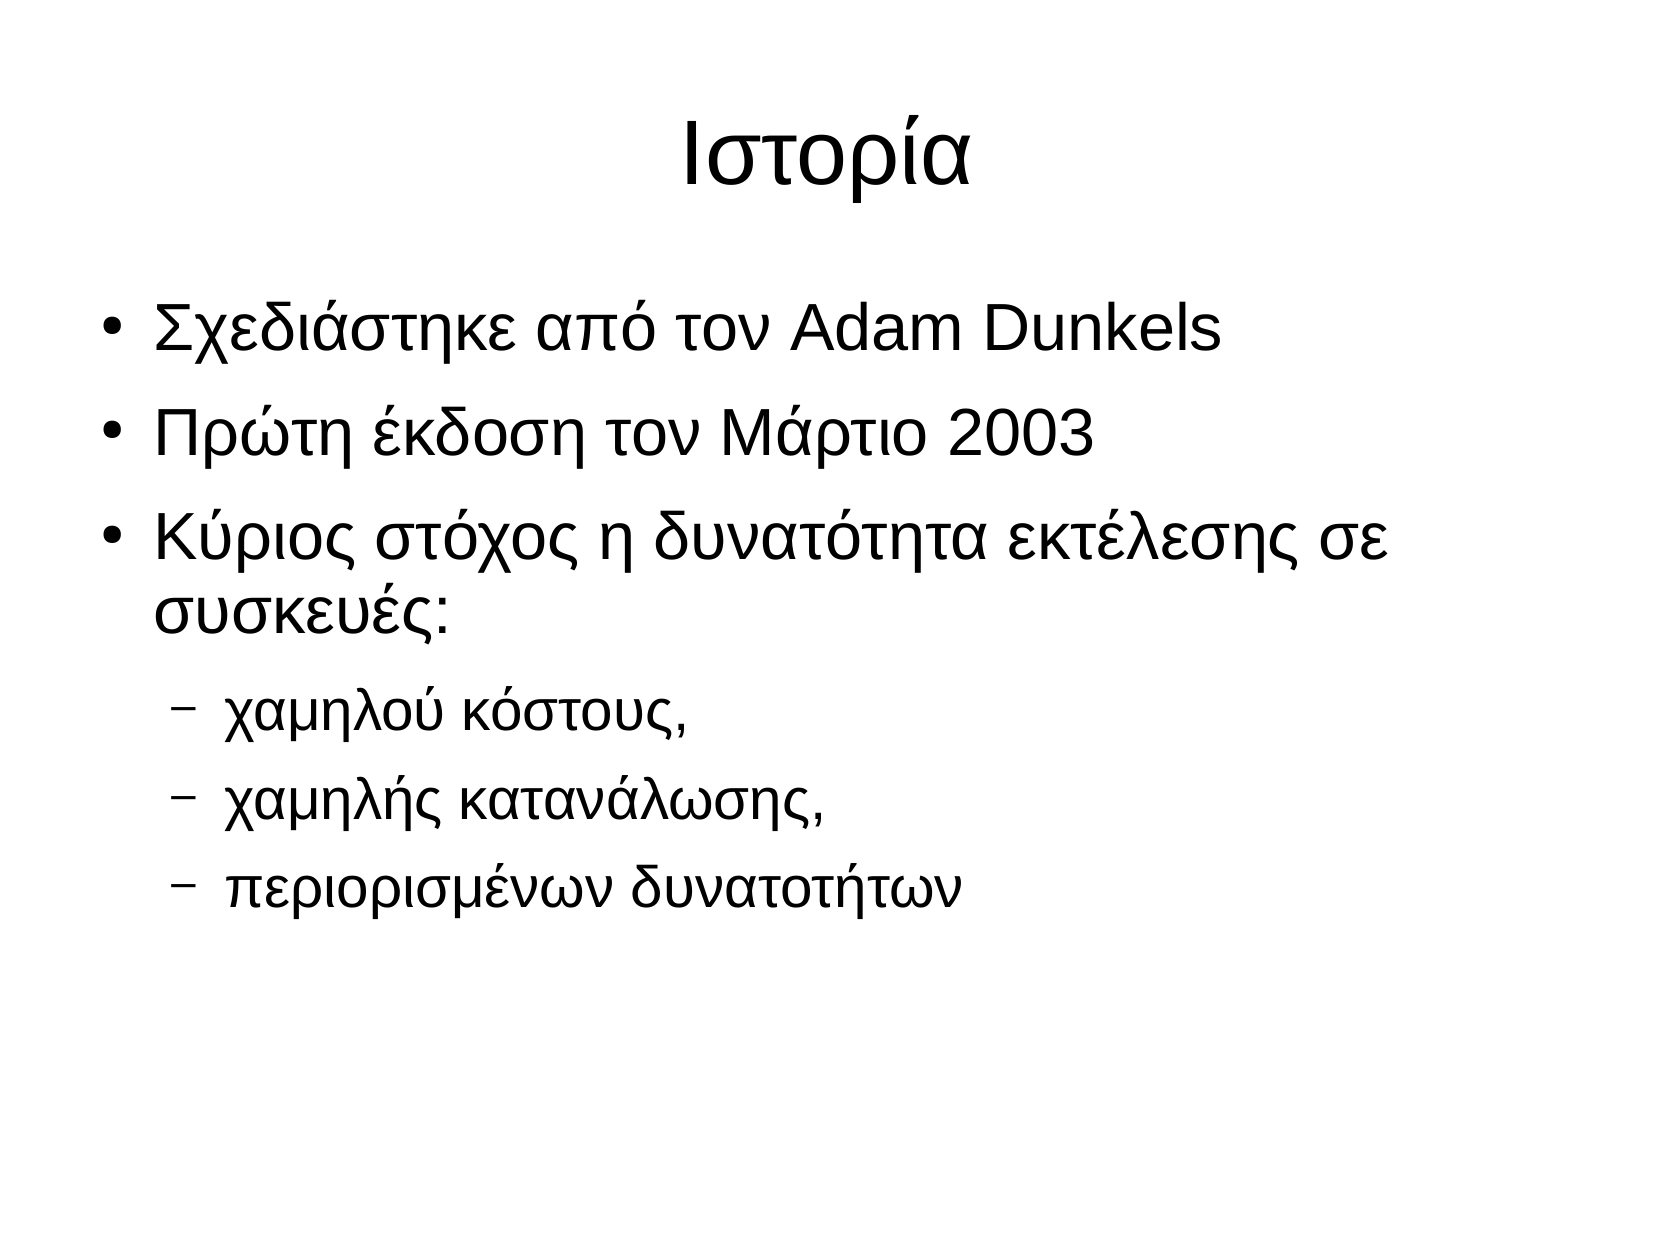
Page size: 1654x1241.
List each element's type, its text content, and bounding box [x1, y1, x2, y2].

title Ιστορία [82, 49, 1571, 257]
list Σχεδιάστηκε από τον Adam Dunkels Πρώτη έκδοση τον Μάρτιο 2003 Κύριος στόχος η δυνατότητα εκτέλεσης σε συσκευές: χαμηλού κόστους, χαμηλής κατανάλωσης, περιορισμένων δυνατοτήτων [82, 290, 1571, 1010]
